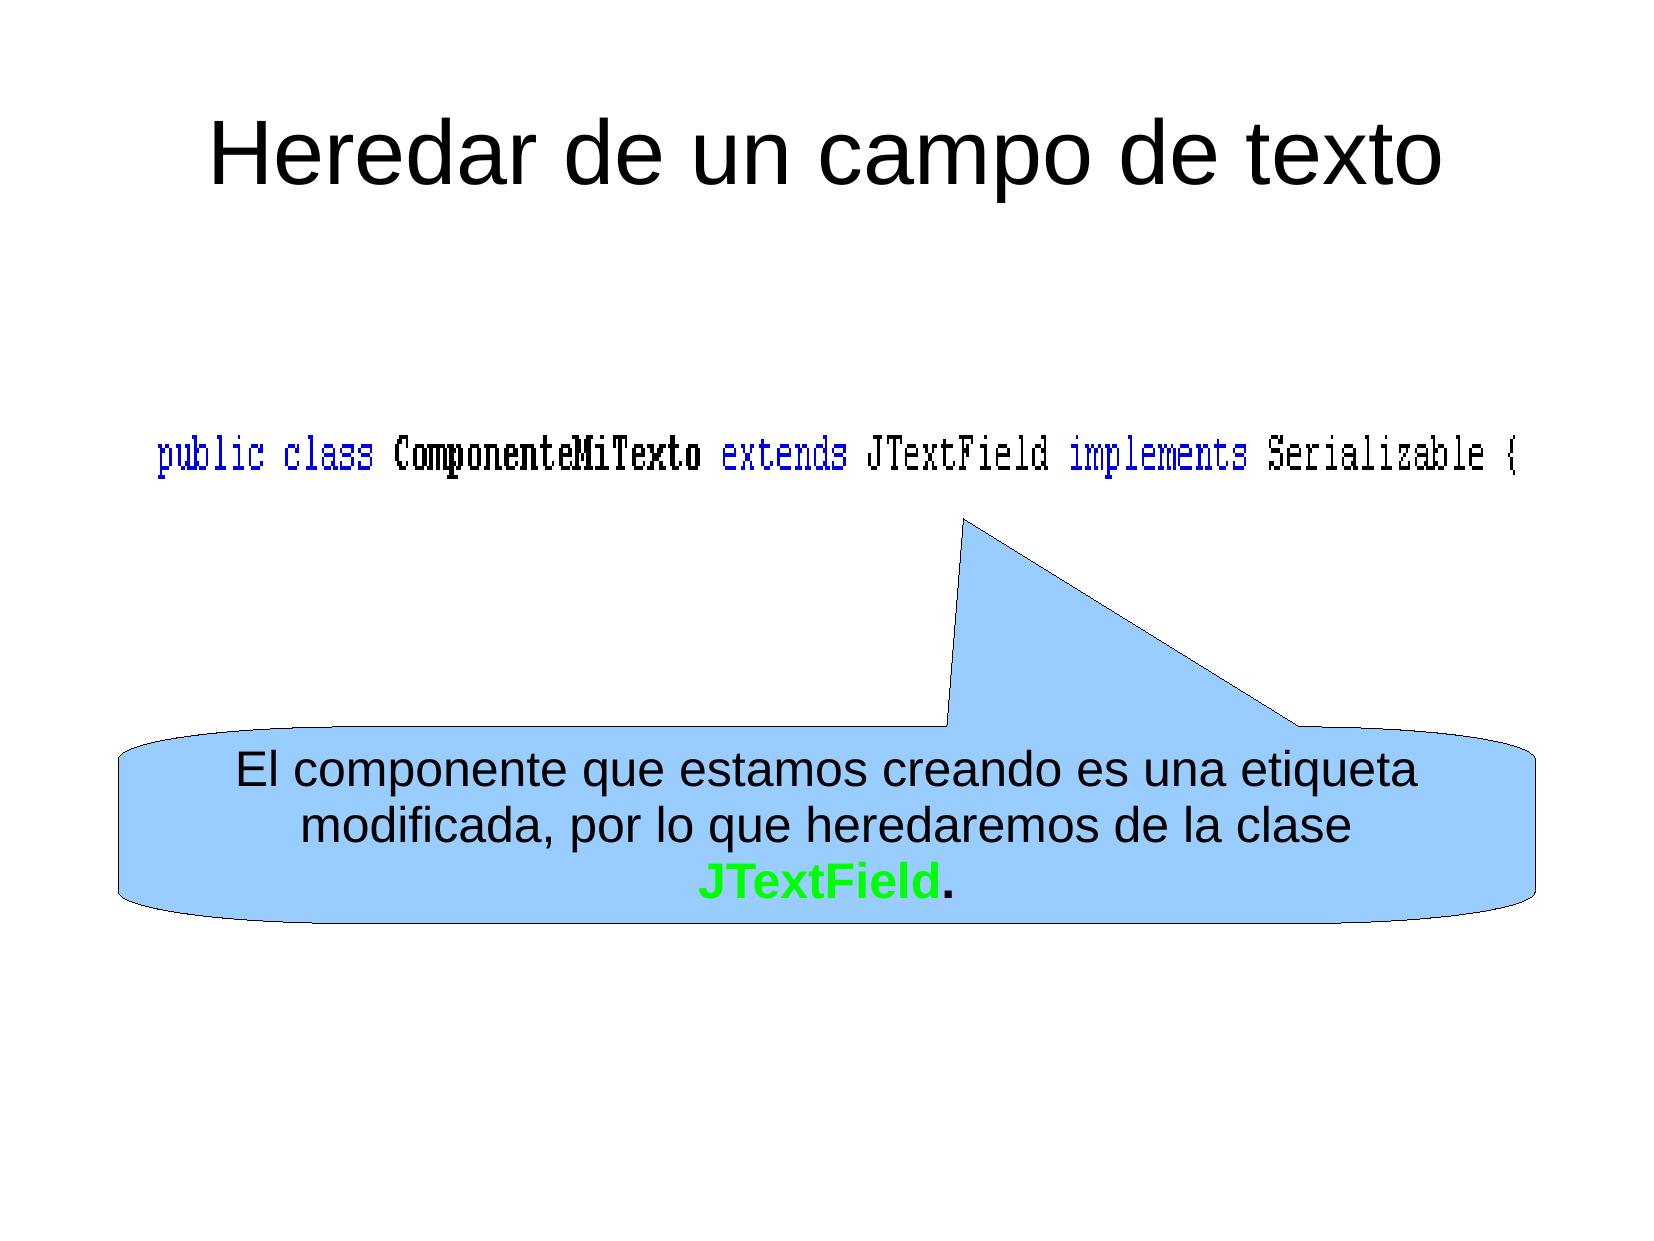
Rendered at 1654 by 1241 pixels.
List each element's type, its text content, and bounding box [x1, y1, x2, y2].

title Heredar de un campo de texto [82, 49, 1571, 257]
picture [147, 413, 1536, 502]
text_box El componente que estamos creando es una etiqueta modificada, por lo que heredaremos de la clase JTextField. [118, 518, 1536, 924]
